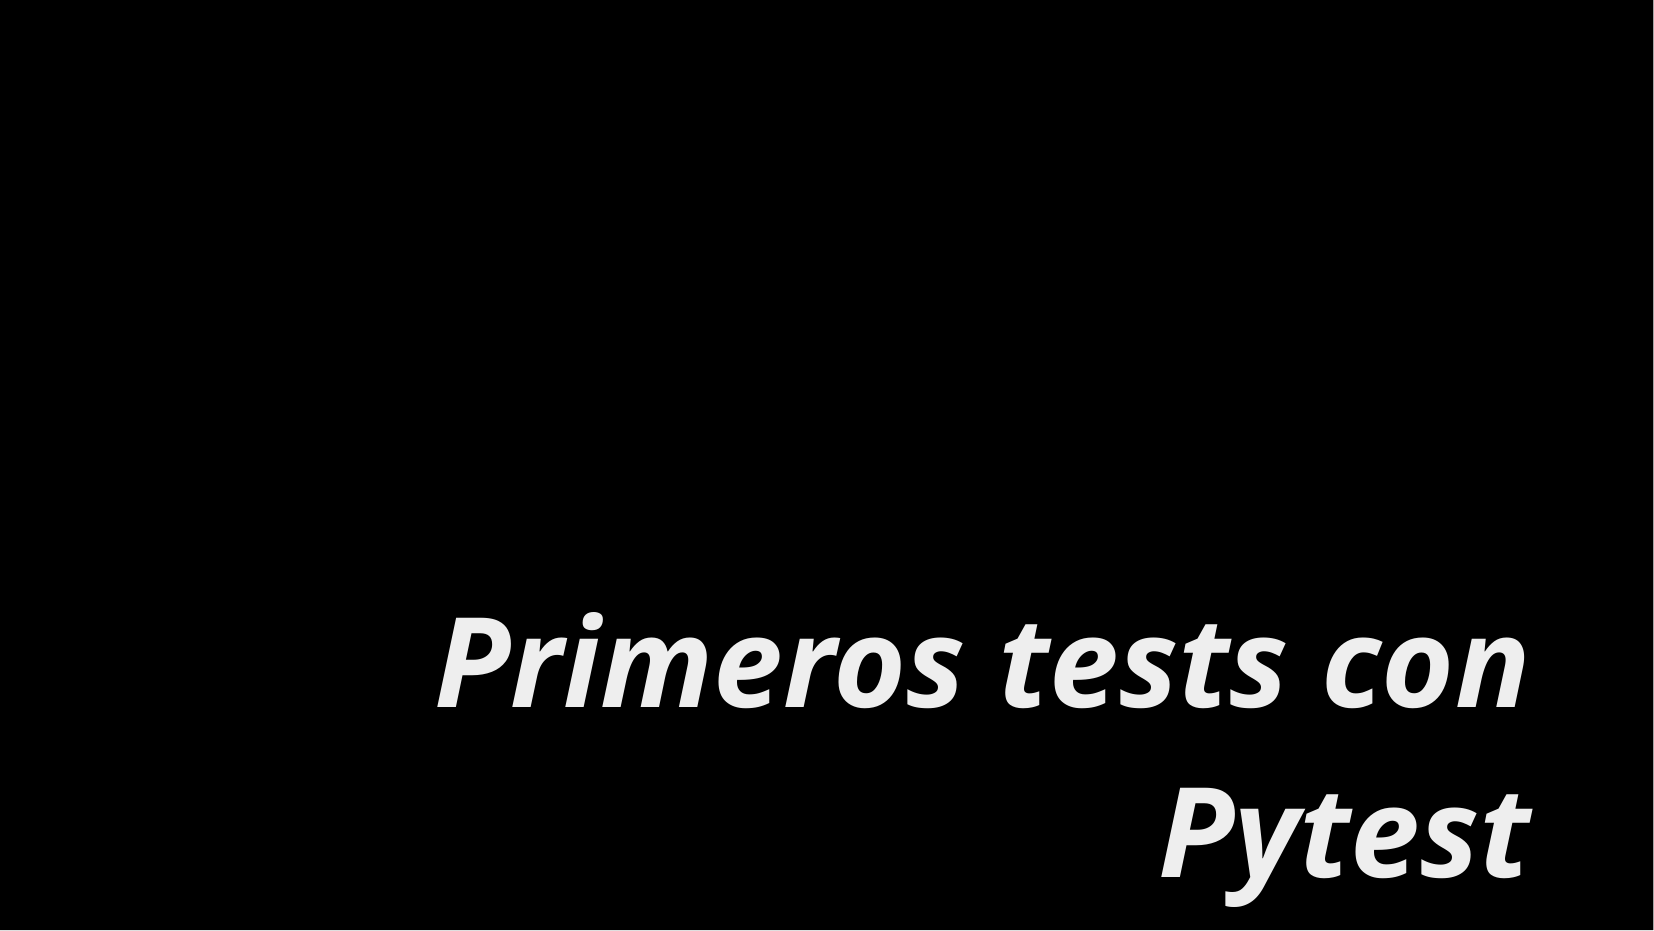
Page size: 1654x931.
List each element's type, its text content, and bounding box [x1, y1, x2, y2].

text_box Primeros tests con Pytest [107, 566, 1546, 720]
text_box [0, 0, 1654, 931]
